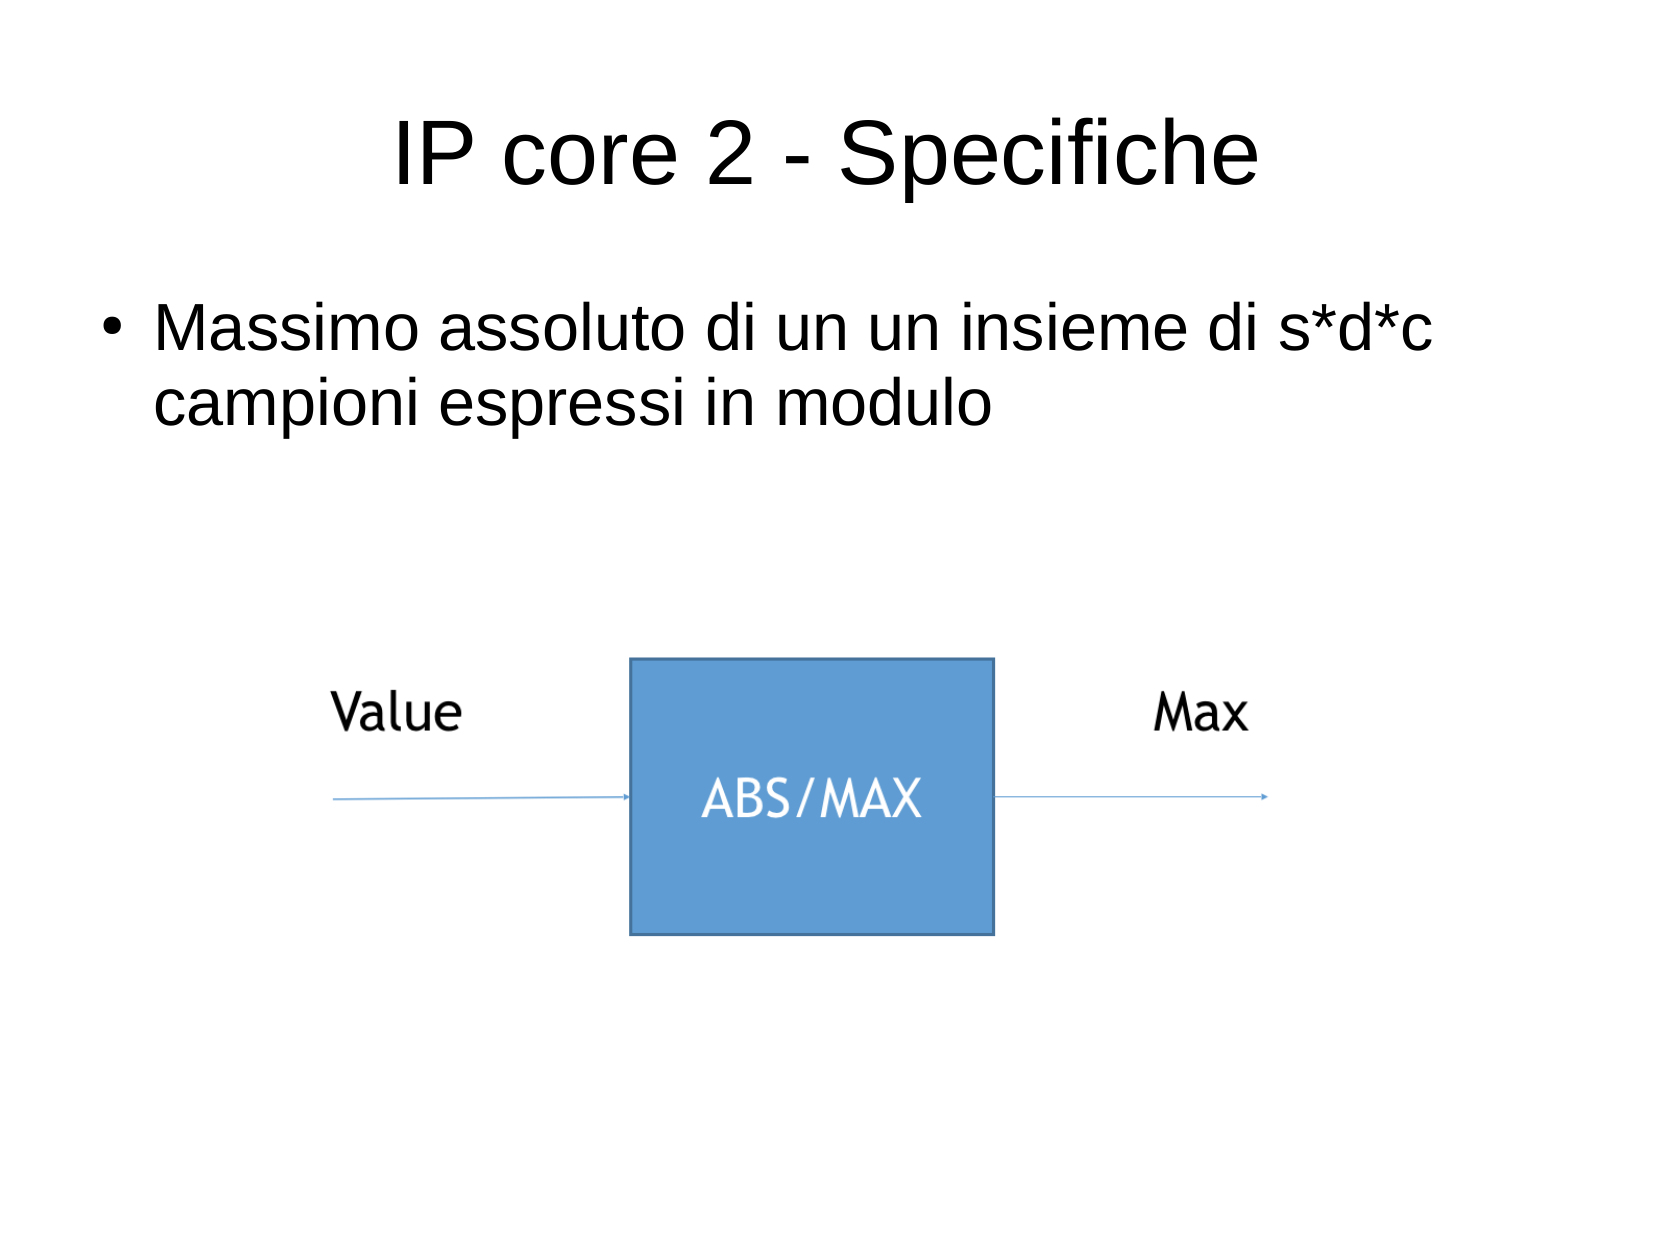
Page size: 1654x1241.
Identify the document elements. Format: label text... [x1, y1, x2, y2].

list Massimo assoluto di un un insieme di s*d*c campioni espressi in modulo [82, 290, 1571, 1010]
picture [307, 621, 1285, 957]
title IP core 2 - Specifiche [82, 49, 1571, 257]
